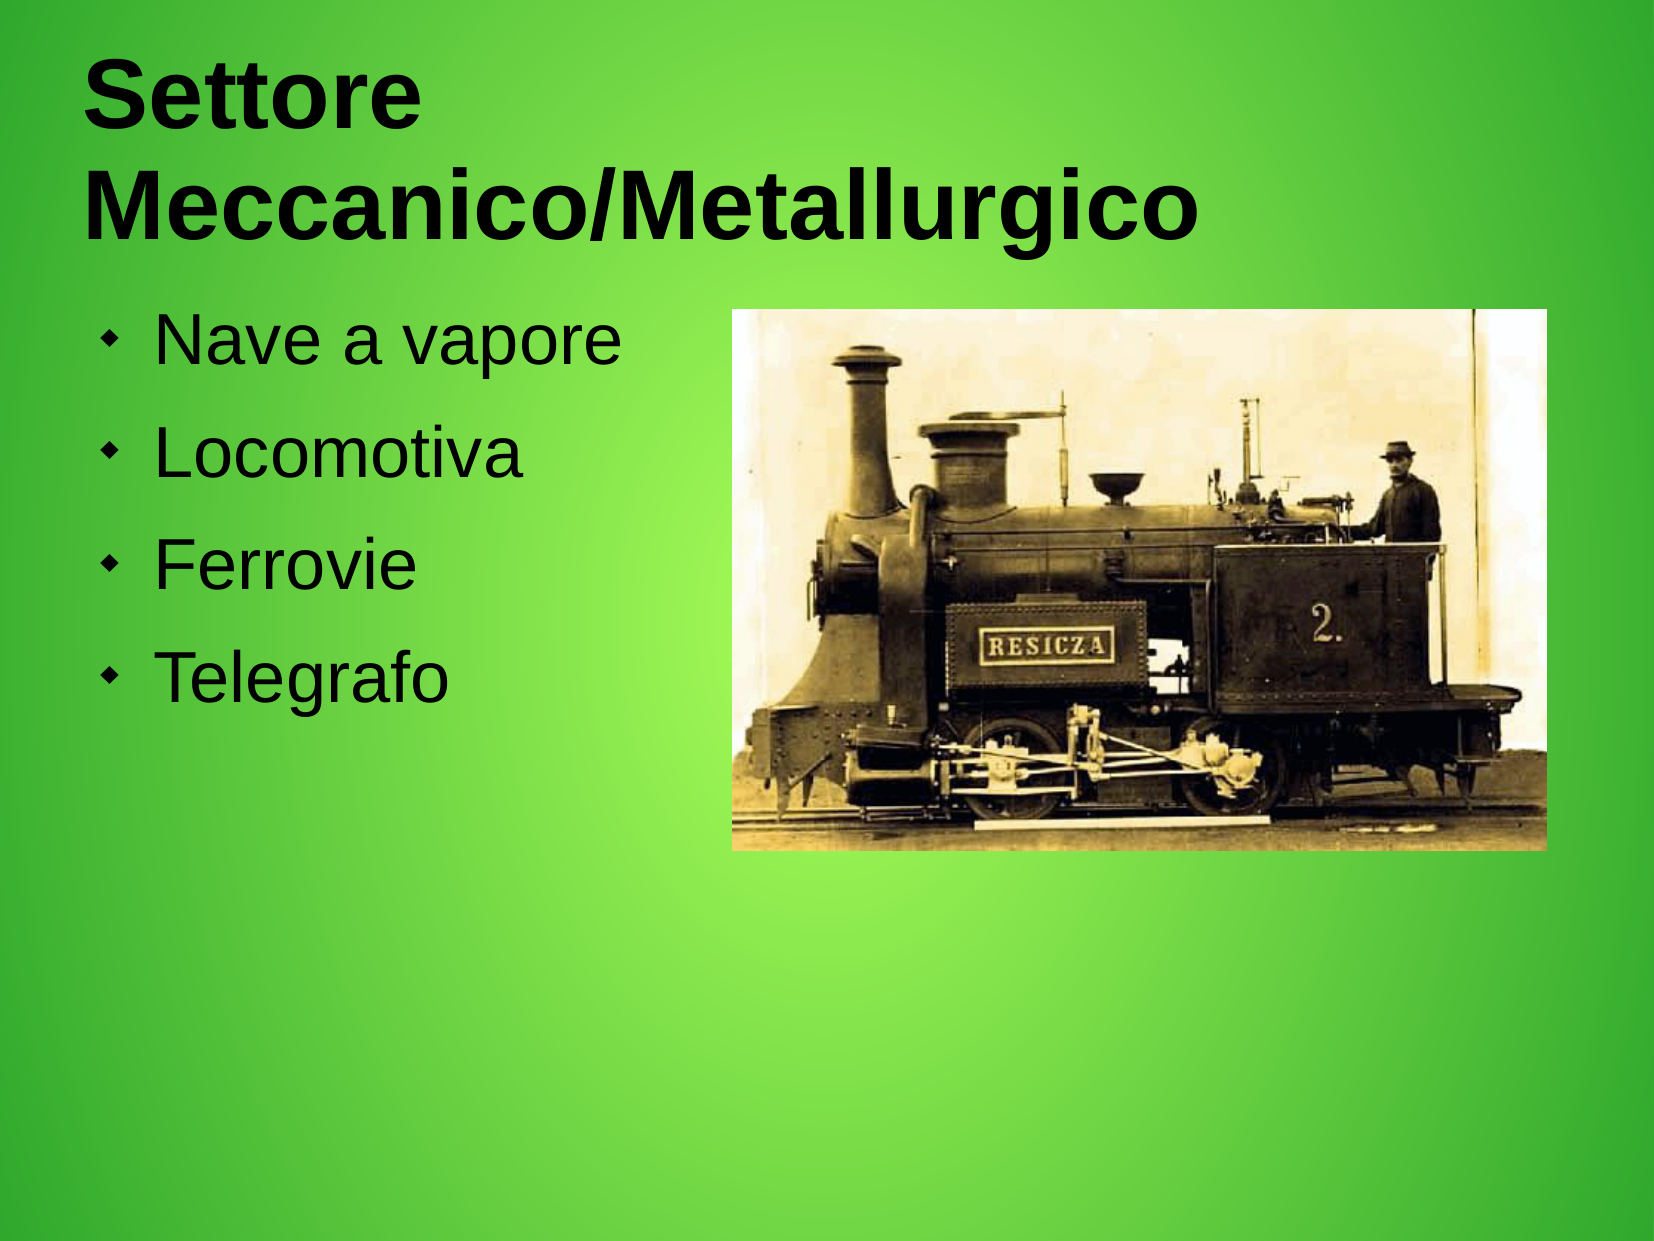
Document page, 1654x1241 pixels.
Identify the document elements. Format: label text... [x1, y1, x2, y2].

picture [732, 309, 1547, 851]
title Settore Meccanico/Metallurgico [82, 47, 1571, 252]
list Nave a vapore Locomotiva Ferrovie Telegrafo [82, 299, 1571, 1019]
